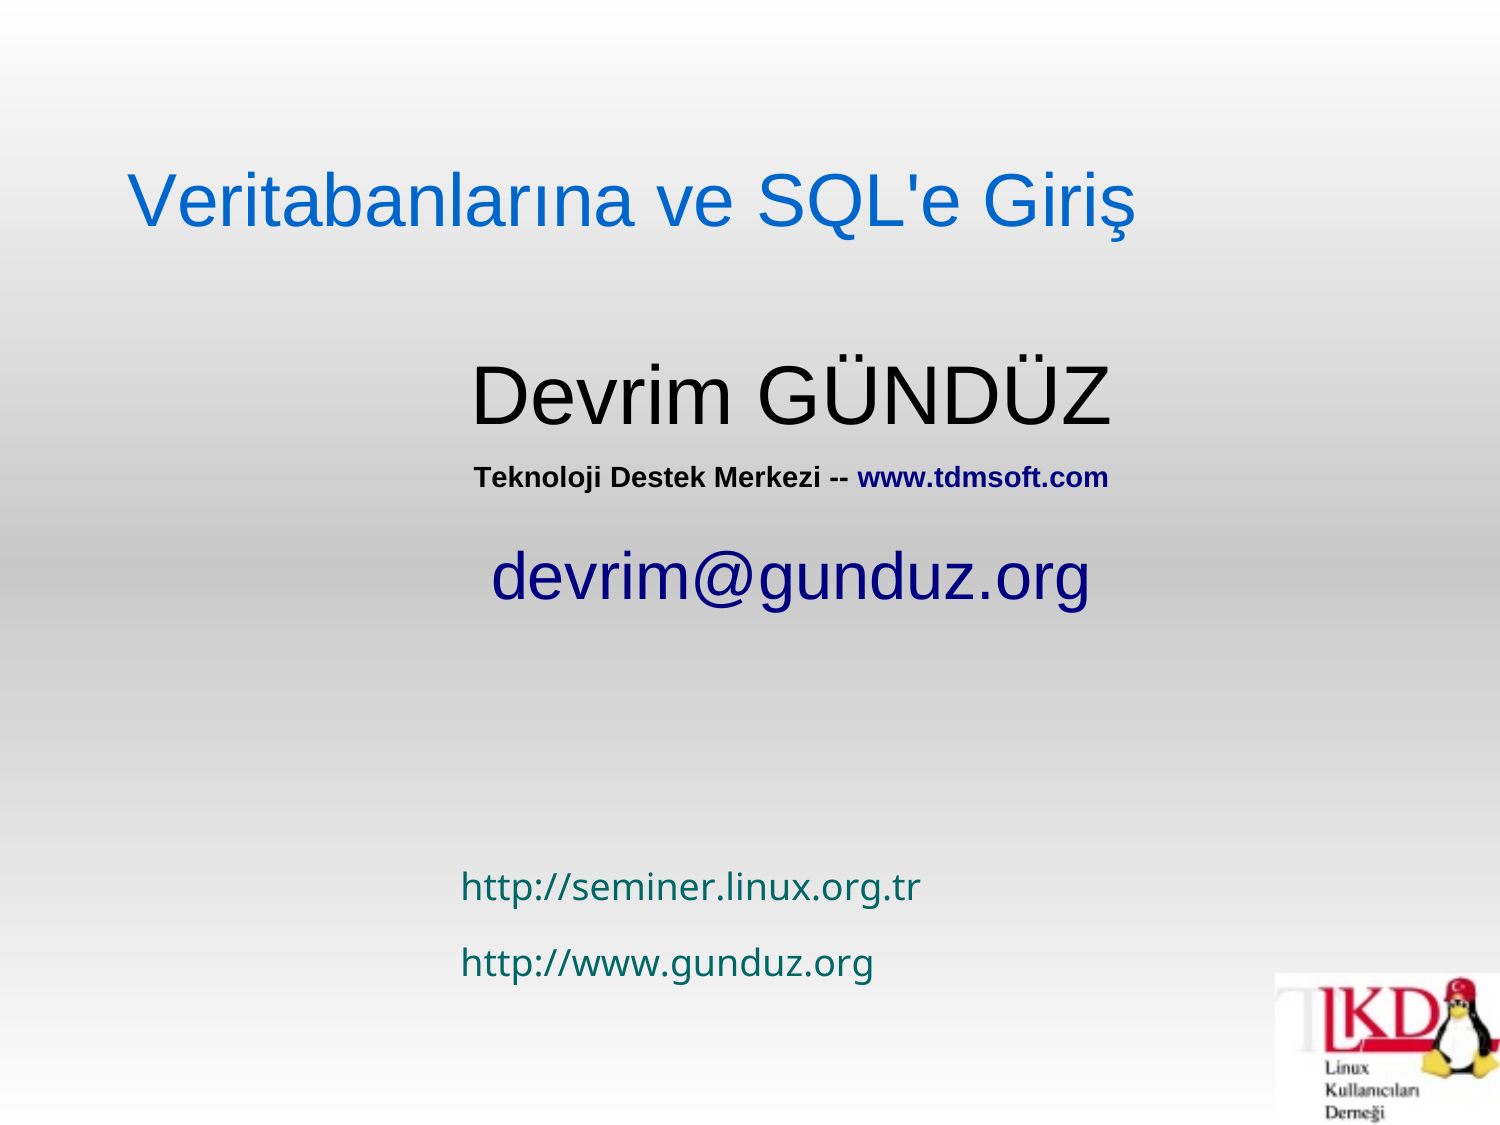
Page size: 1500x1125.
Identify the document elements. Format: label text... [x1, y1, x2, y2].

text_box Devrim GÜNDÜZ Teknoloji Destek Merkezi -- www.tdmsoft.com devrim@gunduz.org [324, 337, 1259, 625]
title Veritabanlarına ve SQL'e Giriş [112, 113, 1388, 250]
text_box http://seminer.linux.org.tr http://www.gunduz.org [445, 850, 1051, 984]
picture [1275, 973, 1500, 1125]
